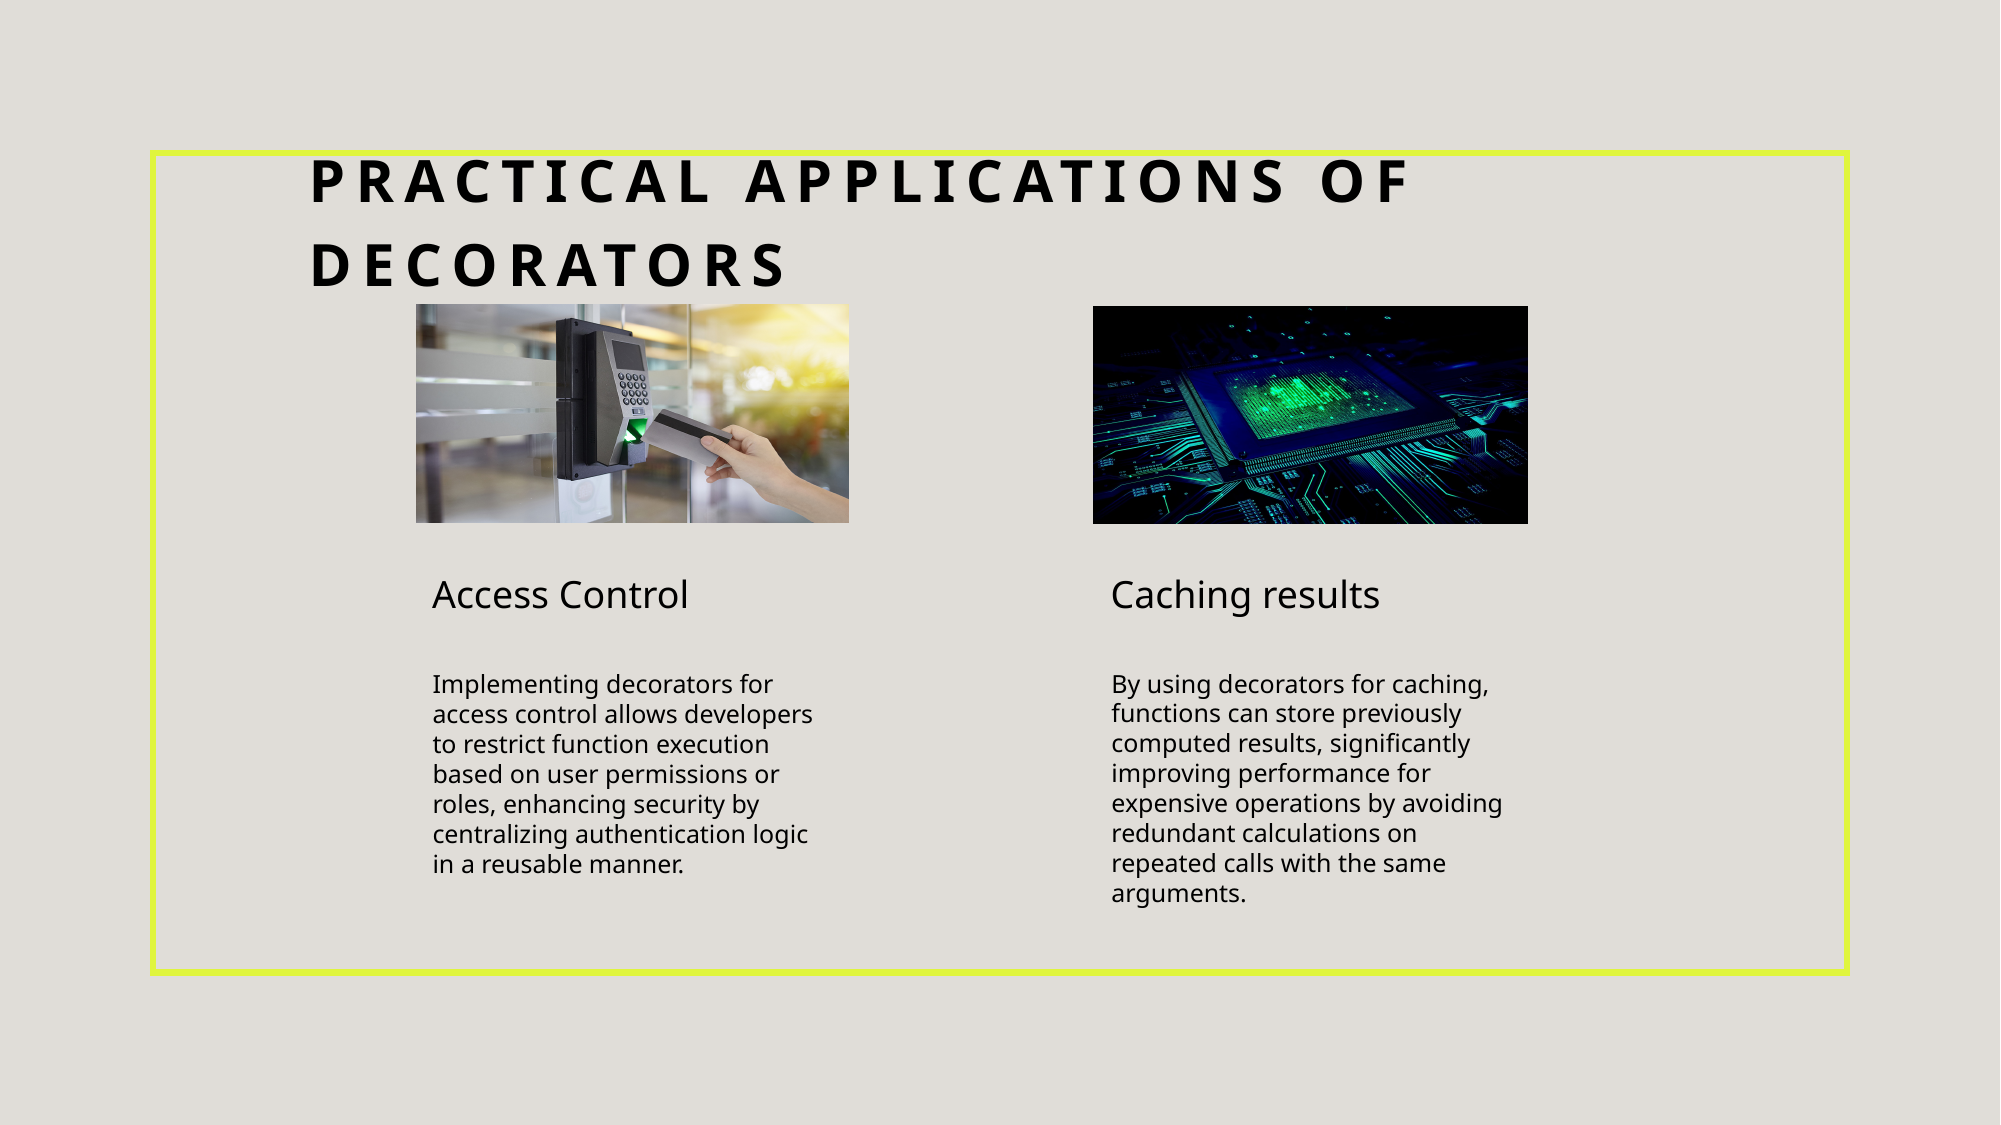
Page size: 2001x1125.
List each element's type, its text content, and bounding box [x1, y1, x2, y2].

text_box Access Control [417, 563, 781, 624]
picture [1093, 306, 1528, 524]
picture [416, 304, 849, 523]
text_box Caching results [1095, 563, 1481, 624]
text_box Implementing decorators for access control allows developers to restrict function execution based on user permissions or roles, enhancing security by centralizing authentication logic in a reusable manner. [417, 661, 847, 886]
text_box By using decorators for caching, functions can store previously computed results, significantly improving performance for expensive operations by avoiding redundant calculations on repeated calls with the same arguments. [1096, 660, 1528, 916]
title Practical applications of decorators [293, 190, 1798, 306]
